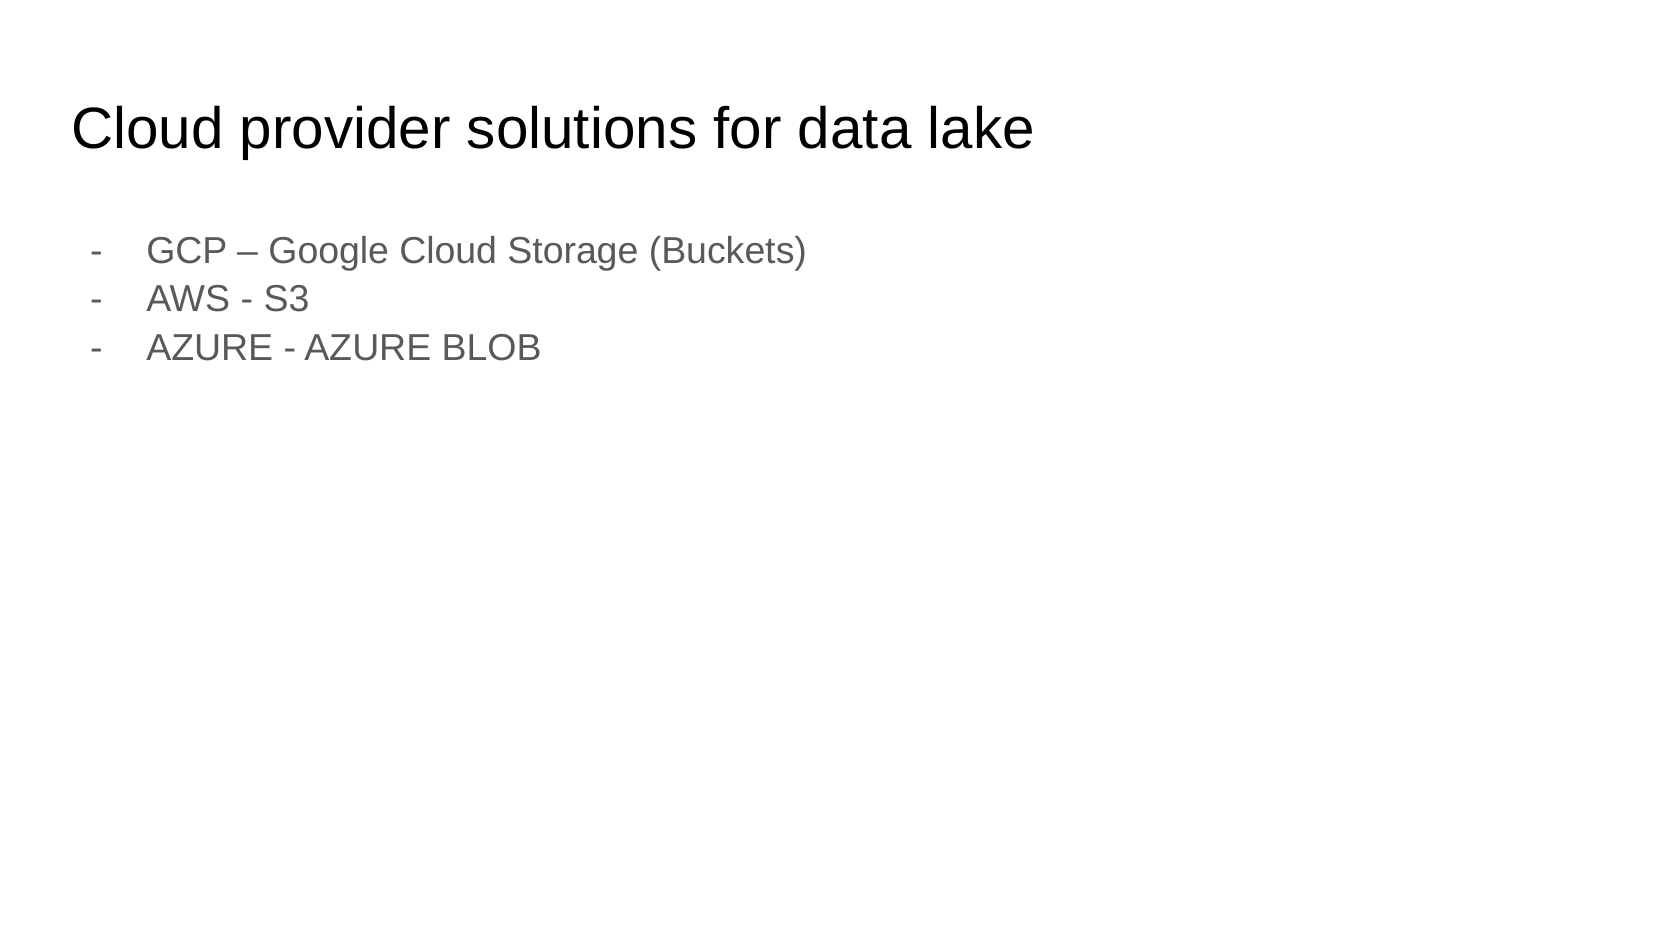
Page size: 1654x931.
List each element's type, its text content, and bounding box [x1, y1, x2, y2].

list GCP – Google Cloud Storage (Buckets) AWS - S3 AZURE - AZURE BLOB [56, 208, 1598, 827]
title Cloud provider solutions for data lake [56, 80, 1598, 184]
